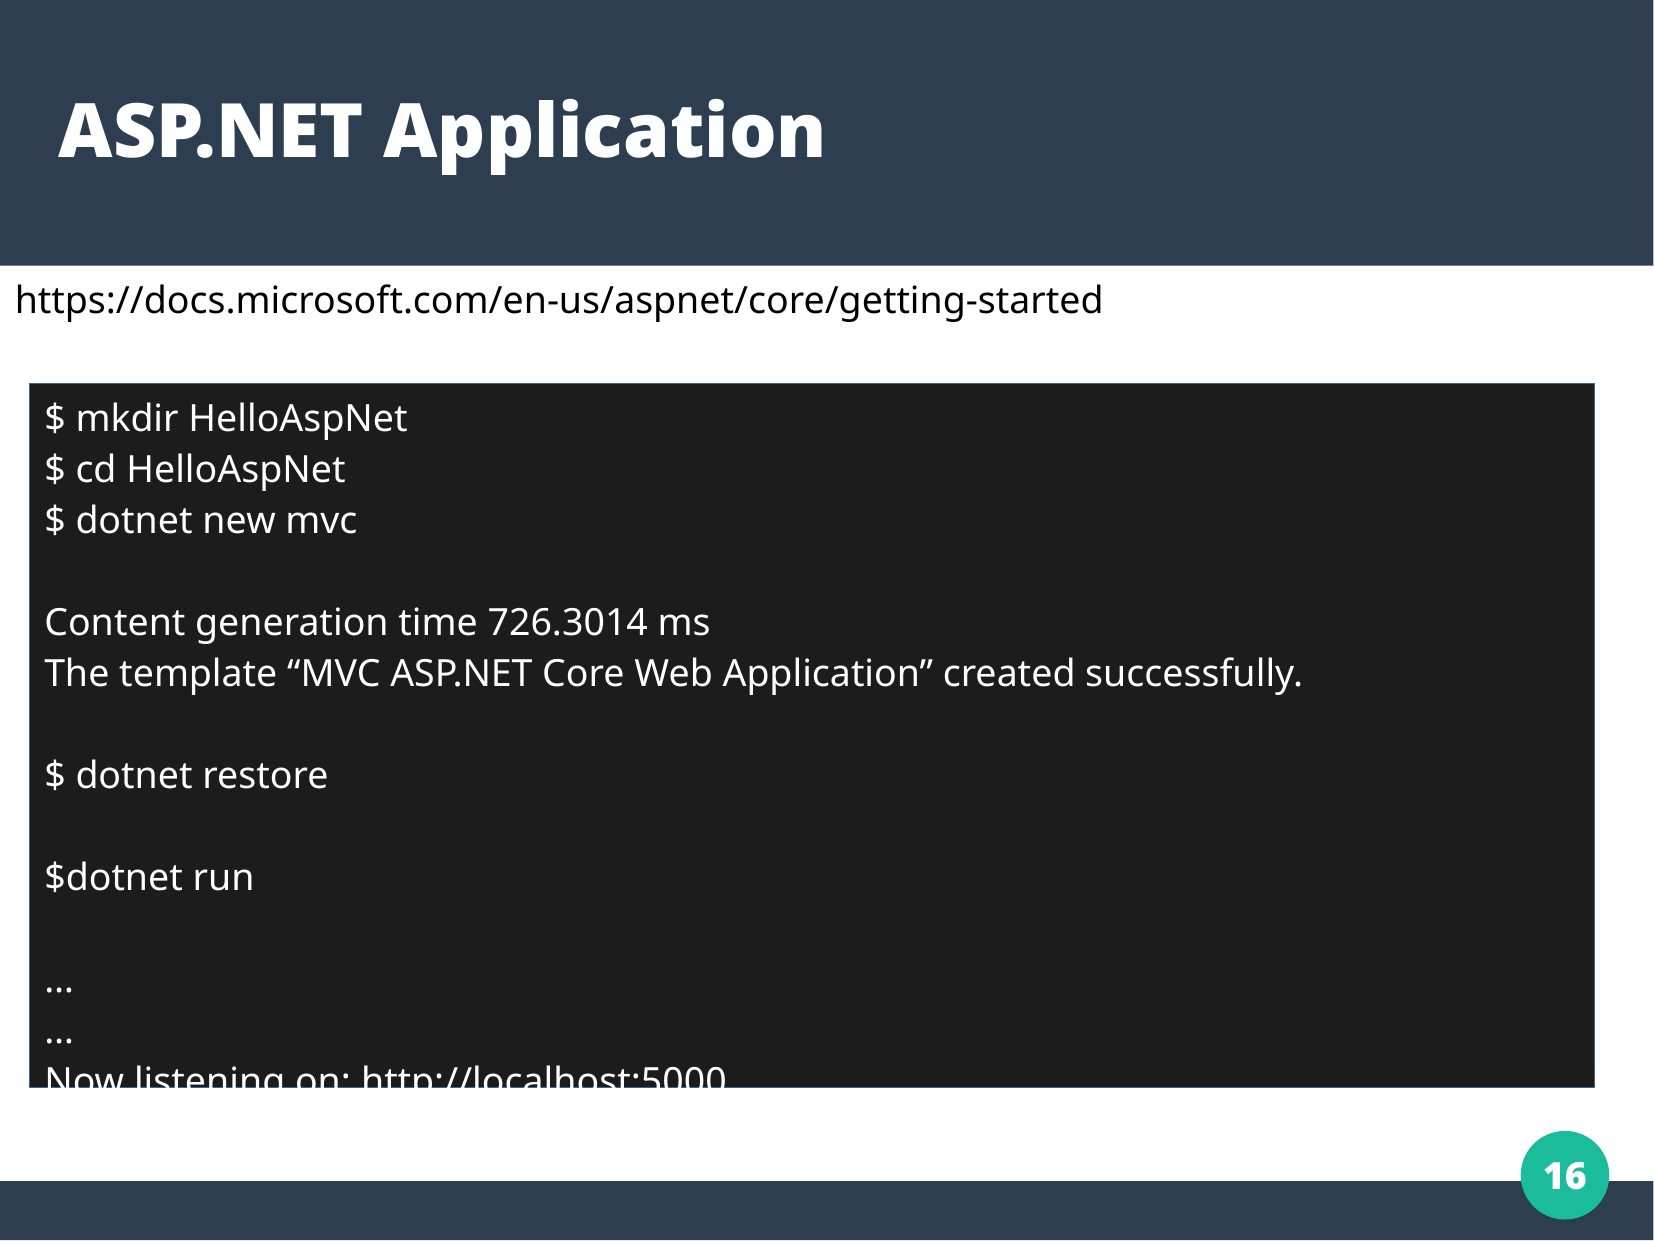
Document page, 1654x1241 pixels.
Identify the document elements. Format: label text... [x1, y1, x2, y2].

title ASP.NET Application [59, 49, 1595, 207]
text_box $ mkdir HelloAspNet $ cd HelloAspNet $ dotnet new mvc Content generation time 726.3014 ms The template “MVC ASP.NET Core Web Application” created successfully. $ dotnet restore $dotnet run … … Now listening on: http://localhost:5000 Application started. Press Ctrl+C to shut down. [29, 383, 1595, 1088]
text_box https://docs.microsoft.com/en-us/aspnet/core/getting-started [0, 265, 1654, 325]
